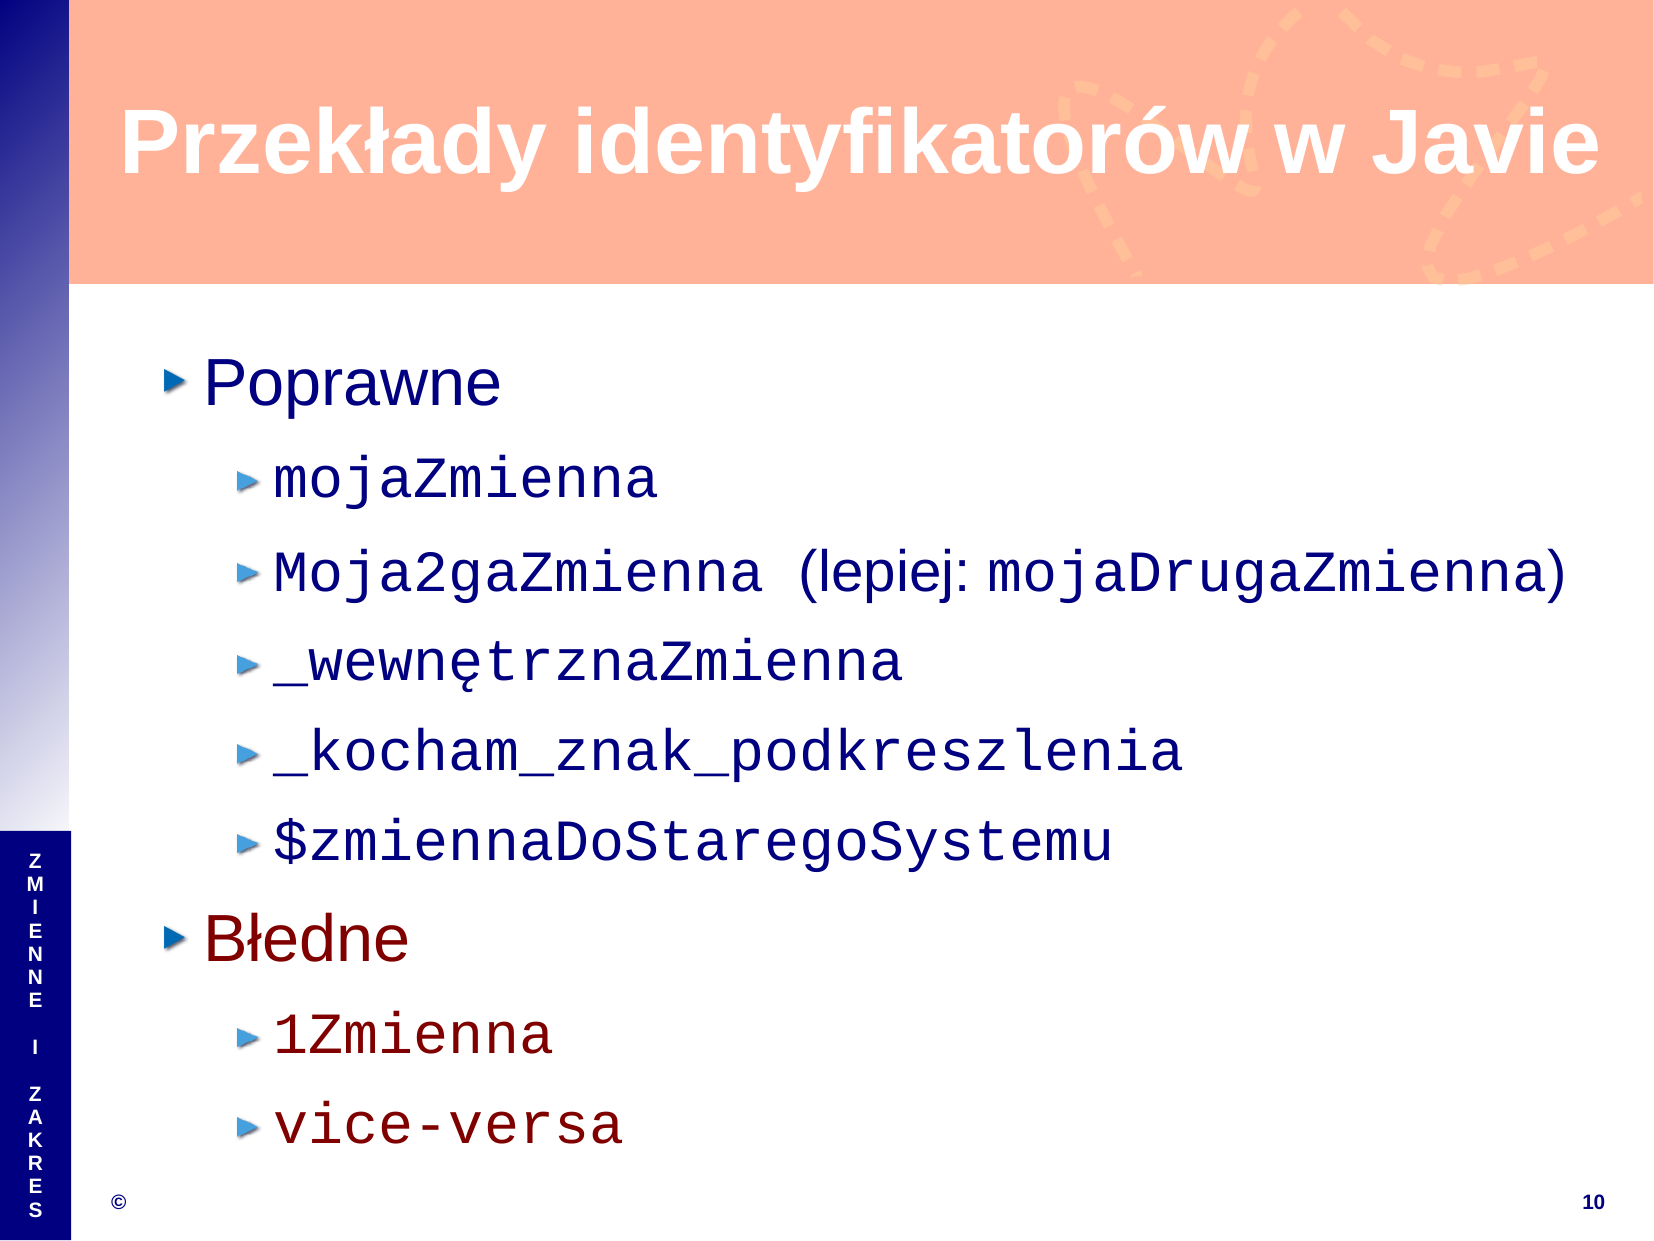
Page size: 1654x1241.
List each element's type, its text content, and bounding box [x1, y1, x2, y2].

title Przekłady identyfikatorów w Javie [69, 37, 1654, 246]
text_box Z M I E N N E I Z A K R E S [0, 830, 71, 1241]
list Poprawne mojaZmienna Moja2gaZmienna (lepiej: mojaDrugaZmienna) _wewnętrznaZmienna _kocham_znak_podkreszlenia $zmiennaDoStaregoSystemu Błedne 1Zmienna vice-versa [132, 344, 1605, 1162]
